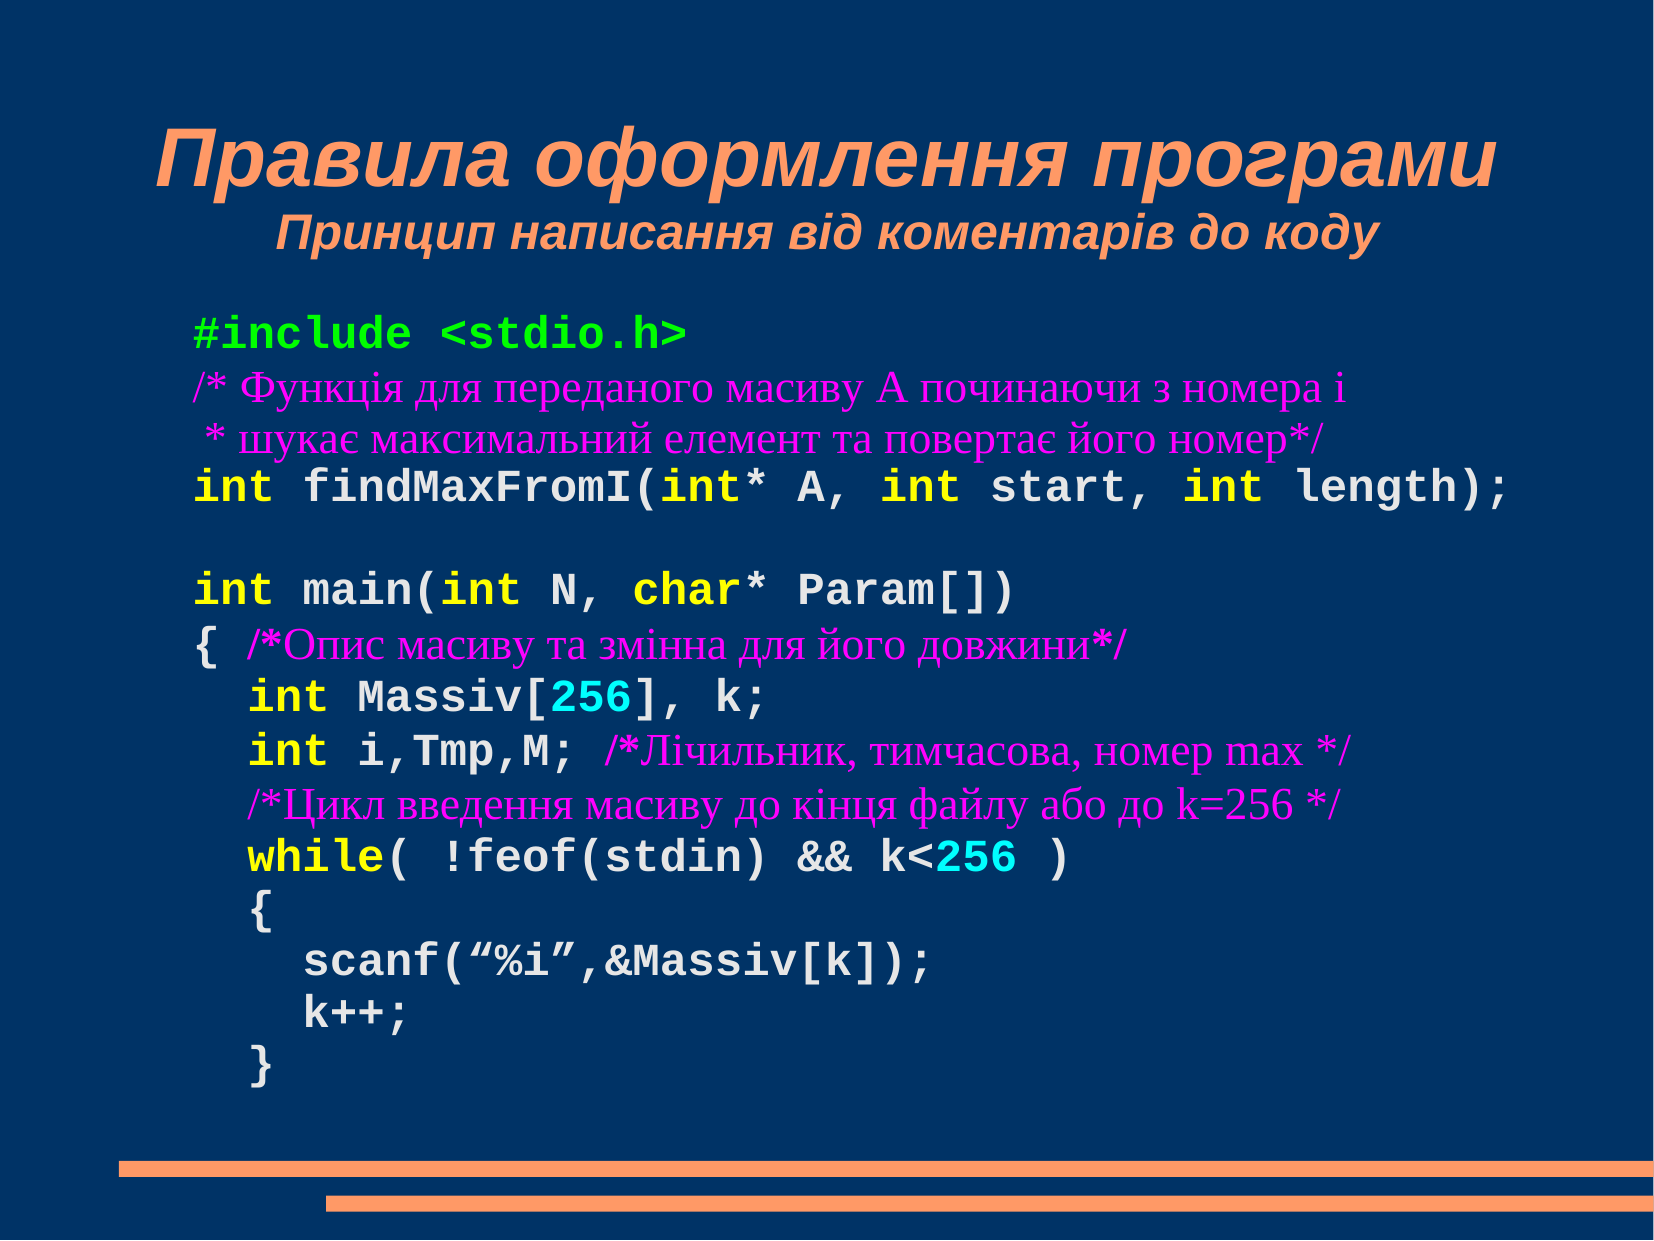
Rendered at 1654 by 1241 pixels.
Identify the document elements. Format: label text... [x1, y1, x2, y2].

title Правила оформлення програми Принцип написання від коментарів до коду [121, 46, 1534, 325]
list #include <stdio.h> /* Функція для переданого масиву А починаючи з номера і * шукає максимальний елемент та повертає його номер*/ int findMaxFromI(int* A, int start, int length); int main(int N, char* Param[]) { /*Опис масиву та змінна для його довжини*/ int Massiv[256], k; int i,Tmp,M; /*Лічильник, тимчасова, номер max */ /*Цикл введення масиву до кінця файлу або до k=256 */ while( !feof(stdin) && k<256 ) { scanf(“%i”,&Massiv[k]); k++; } [121, 310, 1561, 1121]
